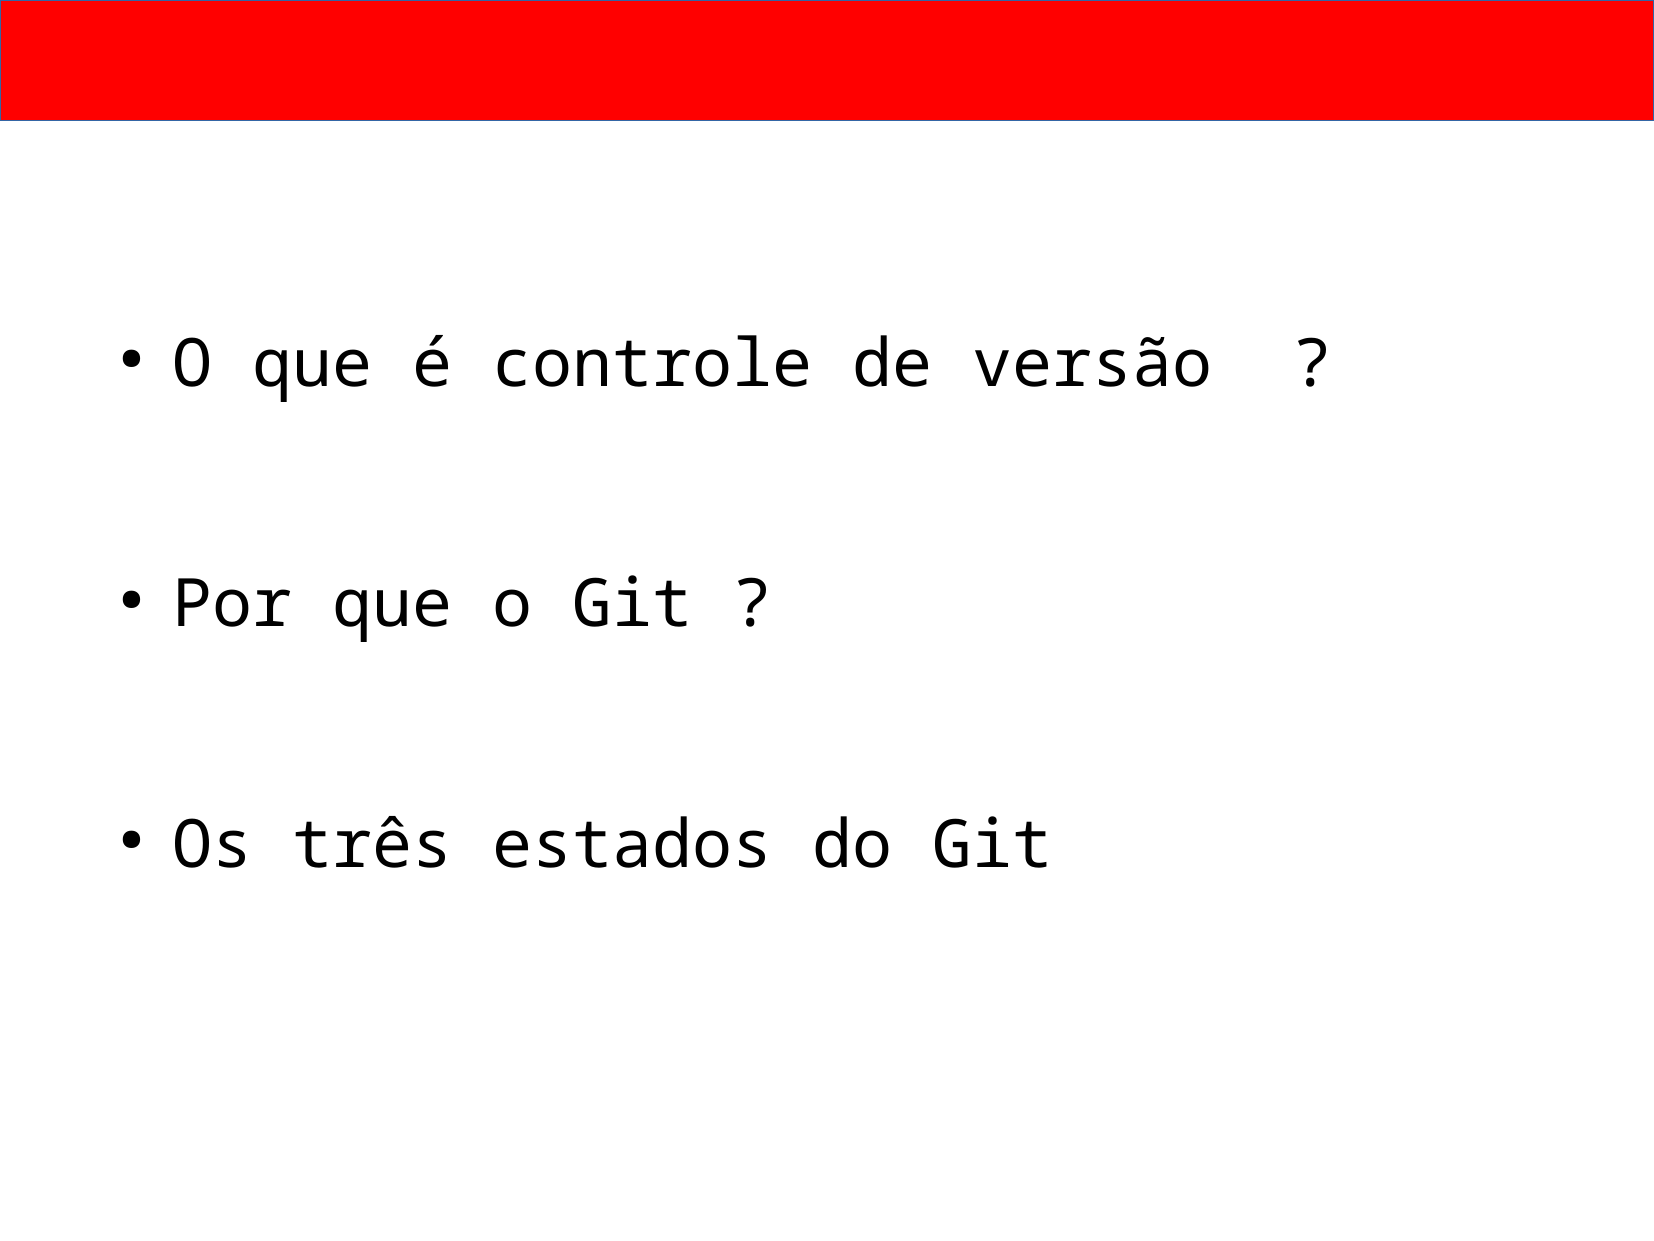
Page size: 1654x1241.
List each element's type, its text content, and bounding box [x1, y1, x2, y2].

text_box [0, 0, 1654, 121]
list O que é controle de versão ? Por que o Git ? Os três estados do Git [101, 315, 1591, 1035]
